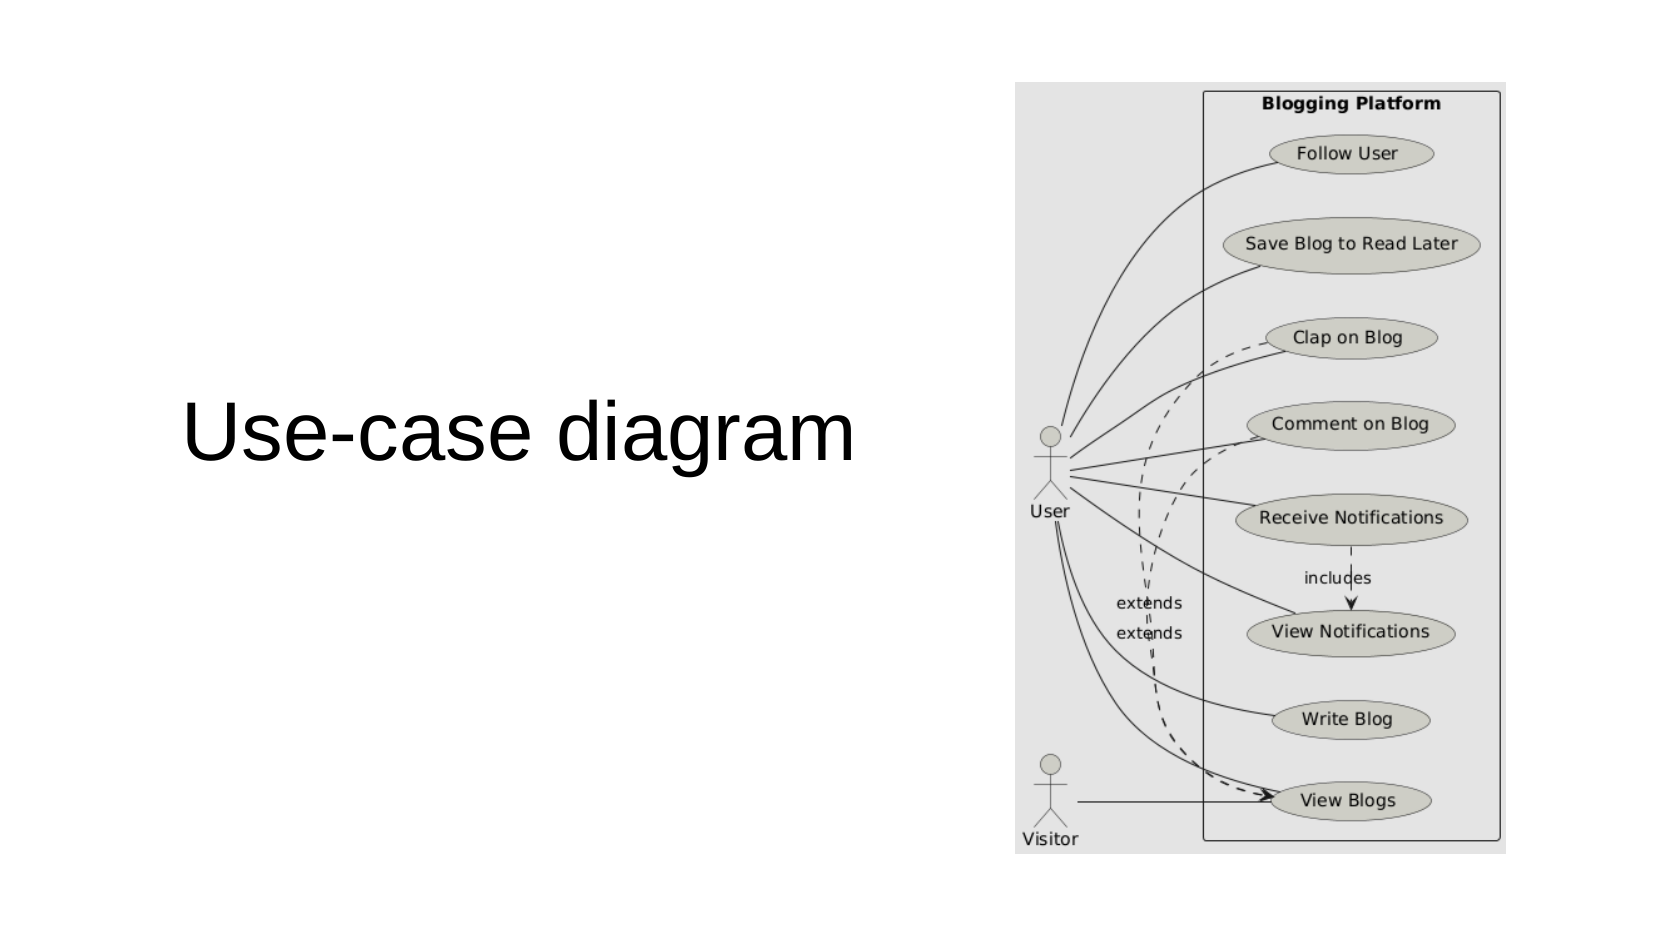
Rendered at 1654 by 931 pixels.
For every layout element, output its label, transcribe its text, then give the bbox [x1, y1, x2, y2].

title Use-case diagram [118, 354, 922, 510]
picture [1015, 82, 1506, 854]
